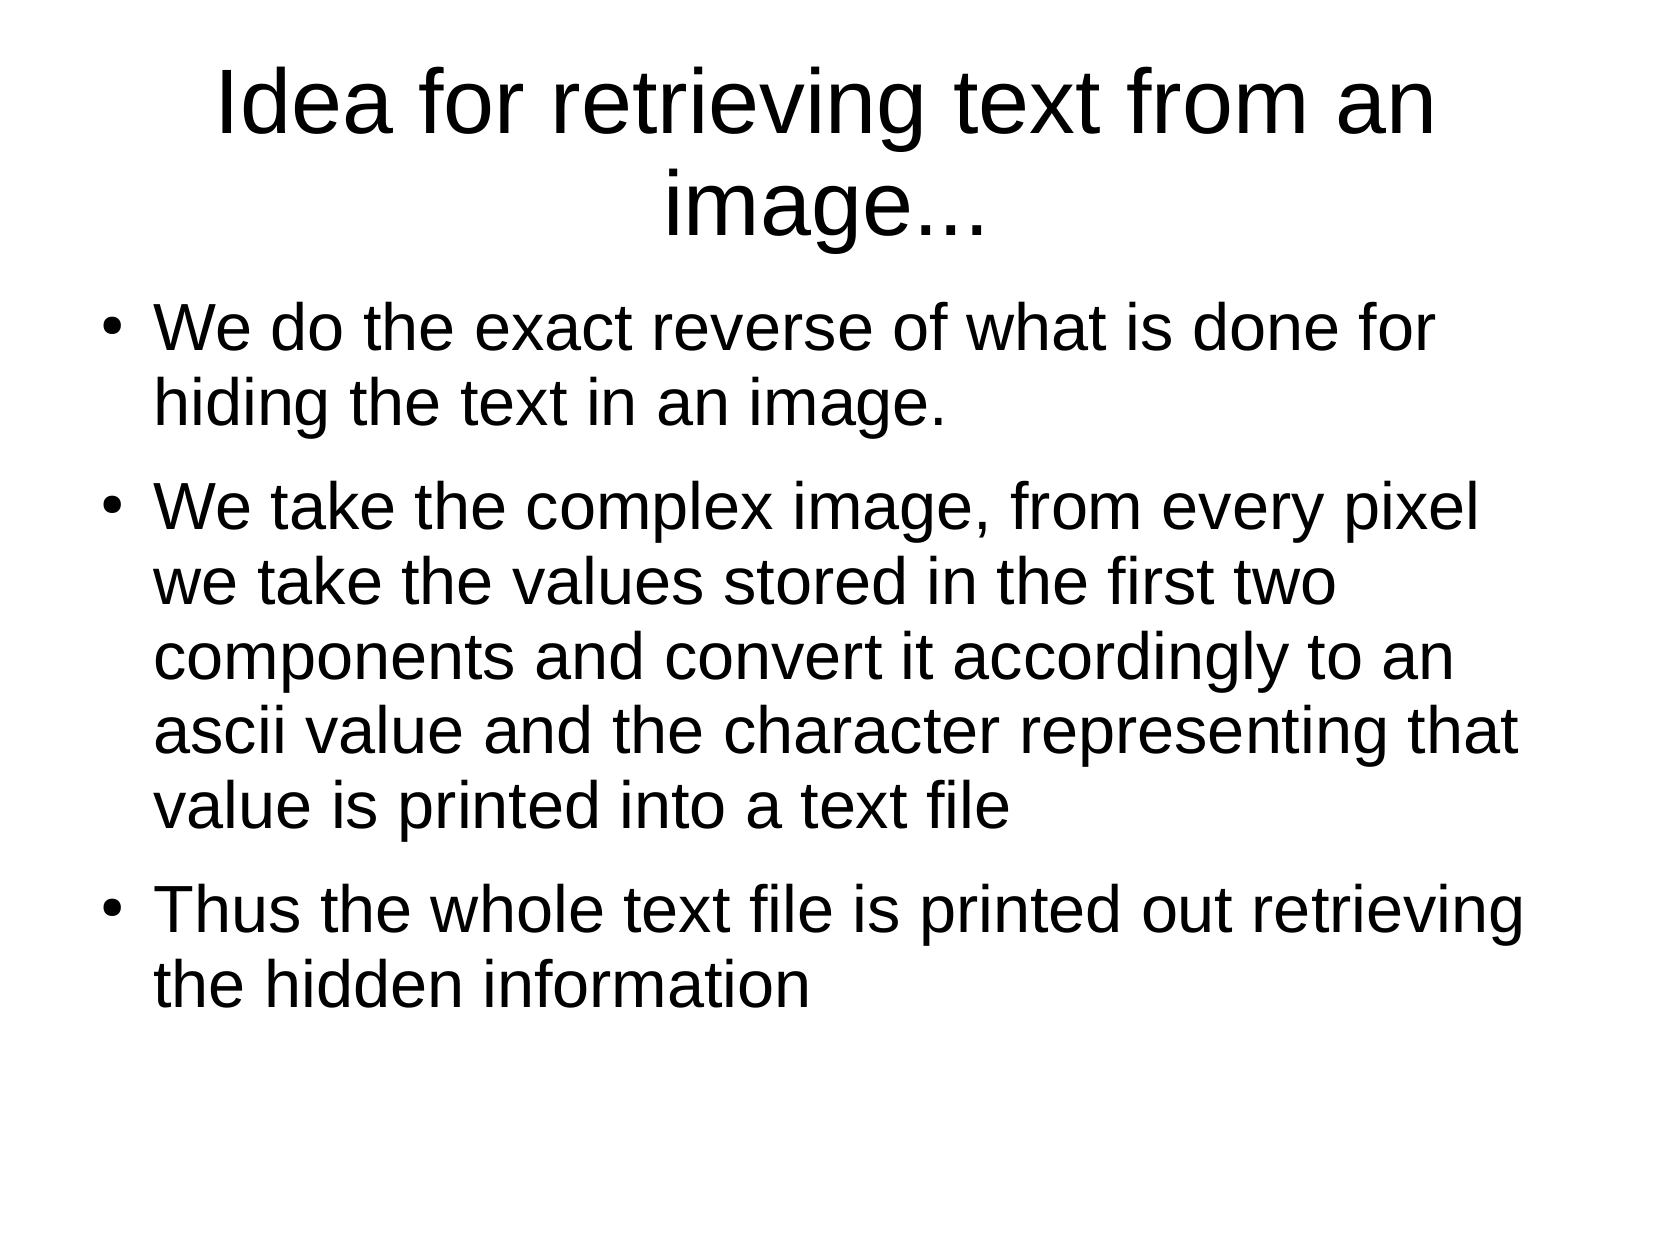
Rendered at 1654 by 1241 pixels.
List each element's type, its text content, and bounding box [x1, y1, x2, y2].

title Idea for retrieving text from an image... [82, 49, 1571, 257]
list We do the exact reverse of what is done for hiding the text in an image. We take the complex image, from every pixel we take the values stored in the first two components and convert it accordingly to an ascii value and the character representing that value is printed into a text file Thus the whole text file is printed out retrieving the hidden information [82, 290, 1571, 1109]
